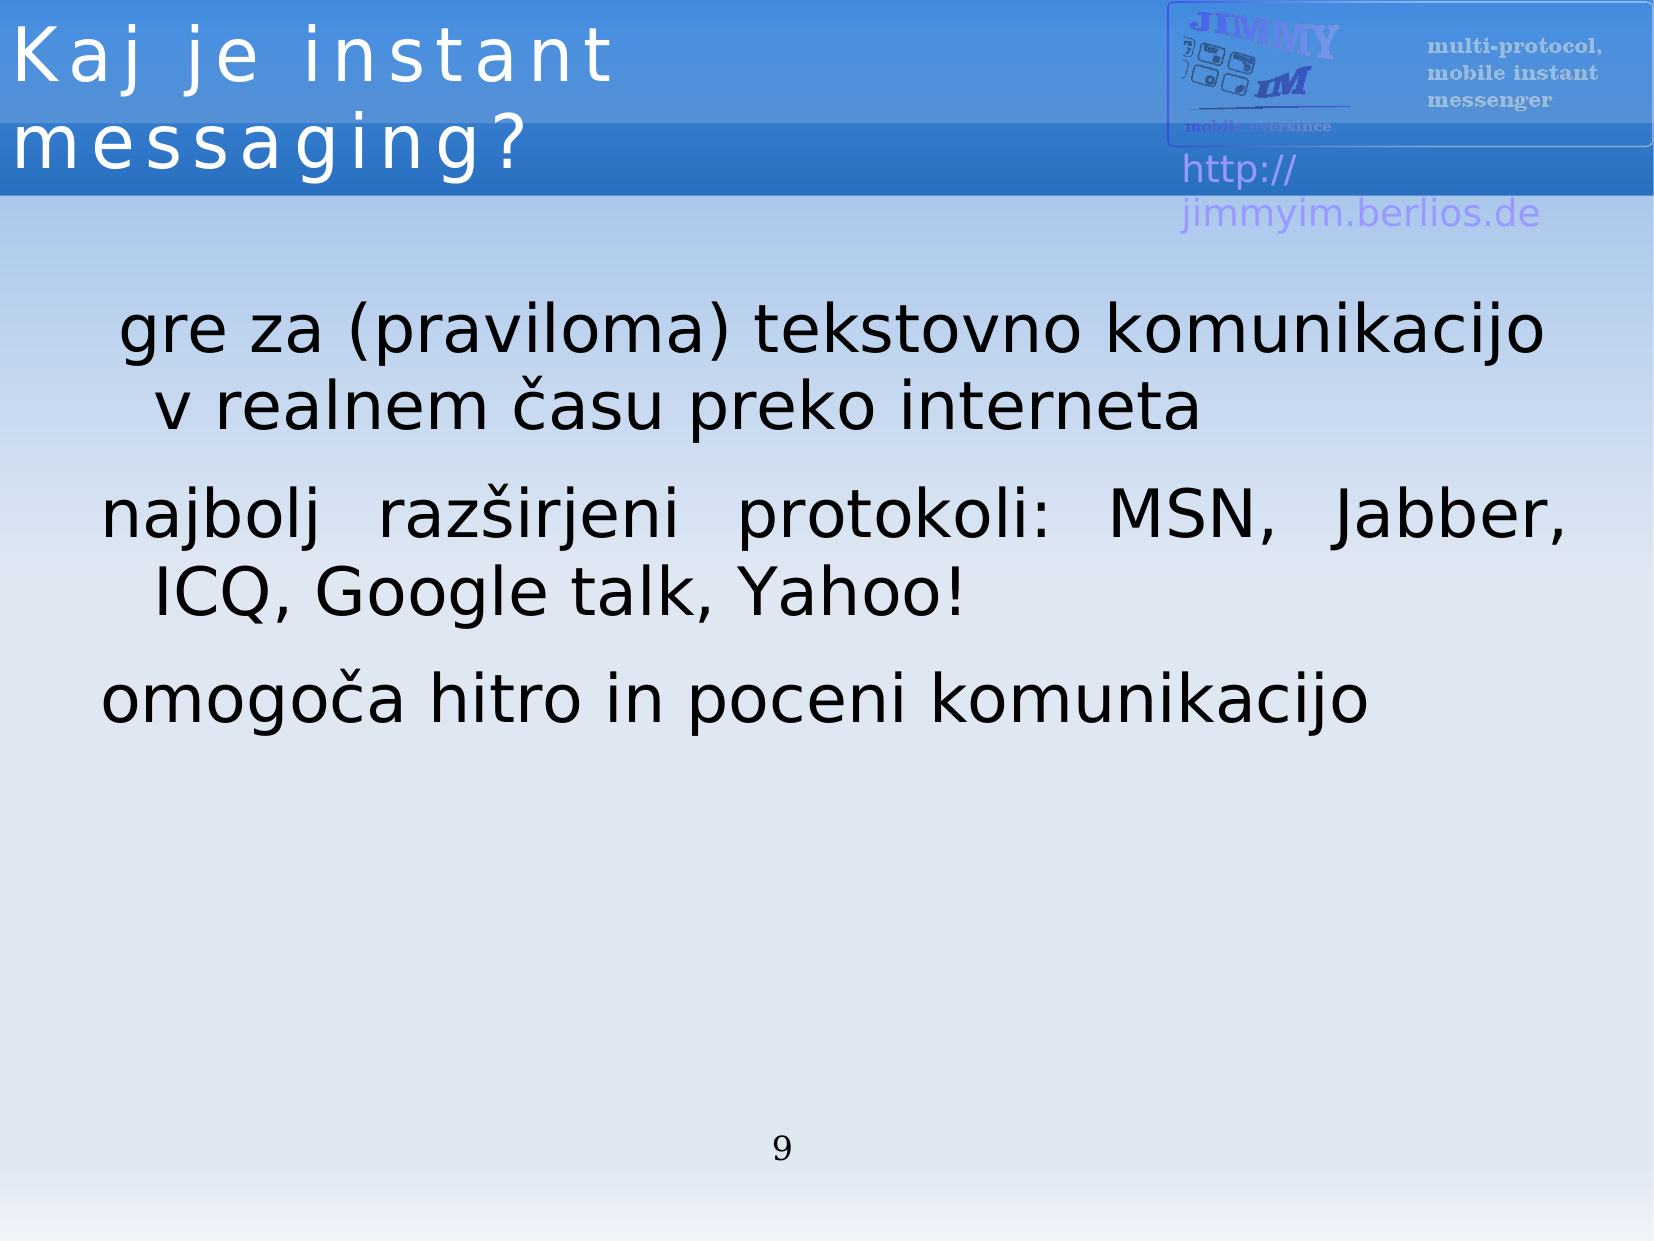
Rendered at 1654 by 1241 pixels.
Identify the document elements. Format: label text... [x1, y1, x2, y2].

picture [0, 0, 1654, 1241]
list gre za (praviloma) tekstovno komunikacijo v realnem času preko interneta najbolj razširjeni protokoli: MSN, Jabber, ICQ, Google talk, Yahoo! omogoča hitro in poceni komunikacijo [82, 290, 1571, 1109]
title Kaj je instant messaging? [11, 0, 1167, 199]
